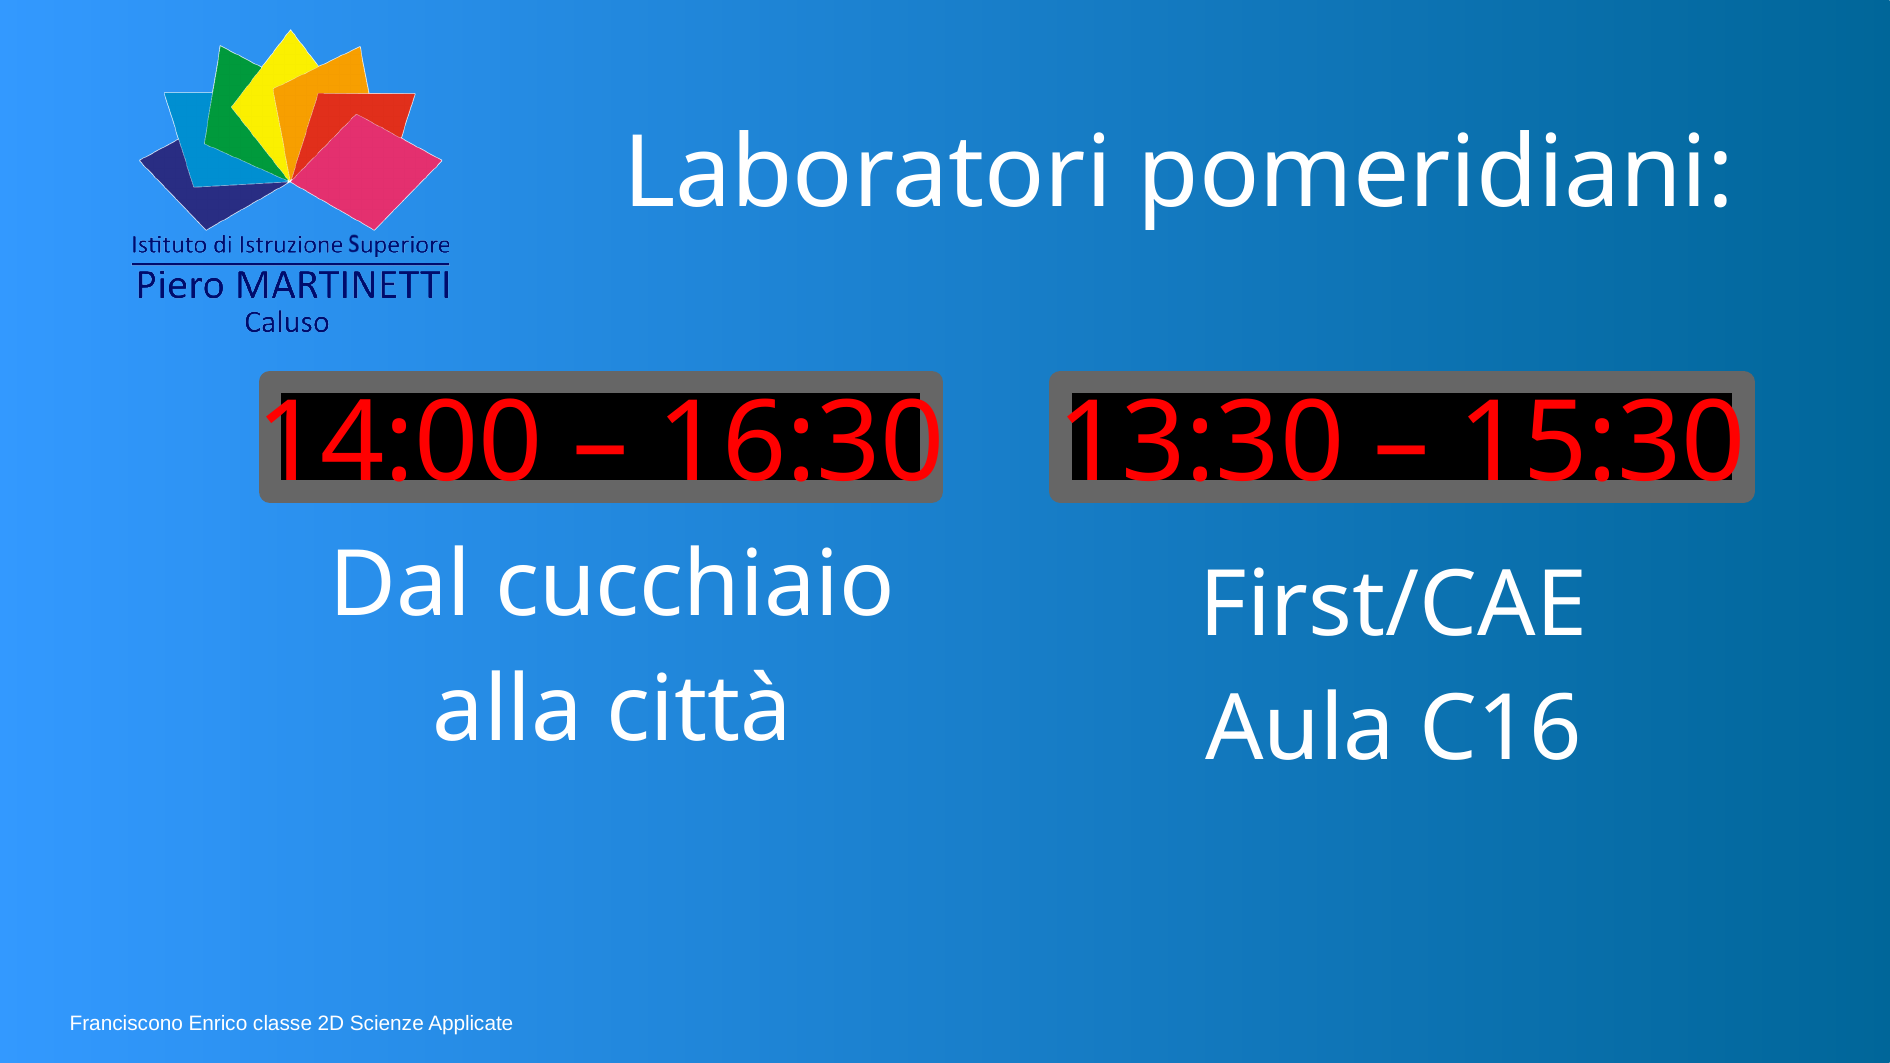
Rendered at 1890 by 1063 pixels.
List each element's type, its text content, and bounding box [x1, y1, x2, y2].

picture [0, 23, 591, 355]
text_box First/CAE Aula C16 [1022, 529, 1765, 936]
text_box Franciscono Enrico classe 2D Scienze Applicate [54, 1004, 628, 1063]
text_box 14:00 – 16:30 [895, 407, 929, 473]
text_box 14:00 – 16:30 [270, 381, 932, 492]
text_box Laboratori pomeridiani: [591, 91, 1861, 338]
text_box Dal cucchiaio alla città [228, 510, 997, 757]
text_box 13:30 – 15:30 [1060, 381, 1744, 492]
